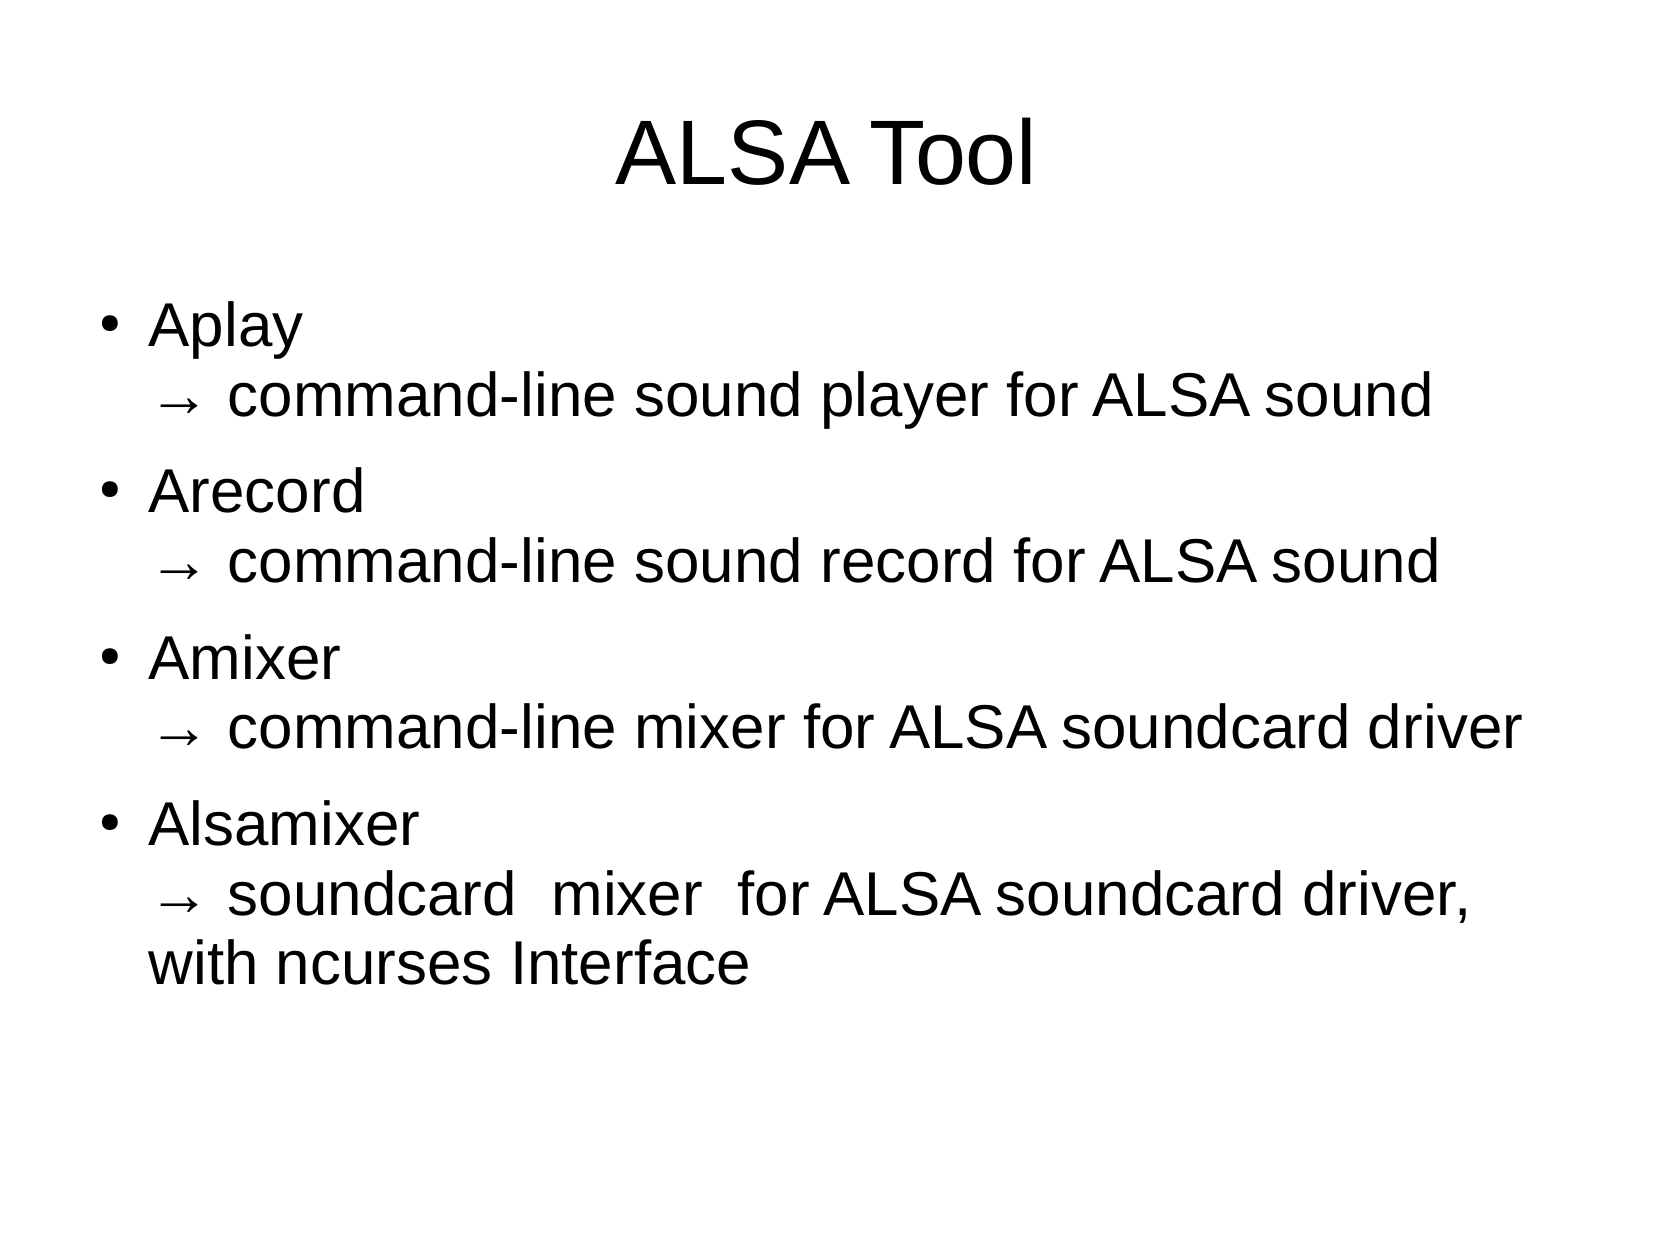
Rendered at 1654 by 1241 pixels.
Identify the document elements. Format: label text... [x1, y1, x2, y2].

list Aplay → command-line sound player for ALSA sound Arecord → command-line sound record for ALSA sound Amixer → command-line mixer for ALSA soundcard driver Alsamixer → soundcard mixer for ALSA soundcard driver, with ncurses Interface [82, 290, 1571, 1010]
title ALSA Tool [82, 49, 1571, 257]
